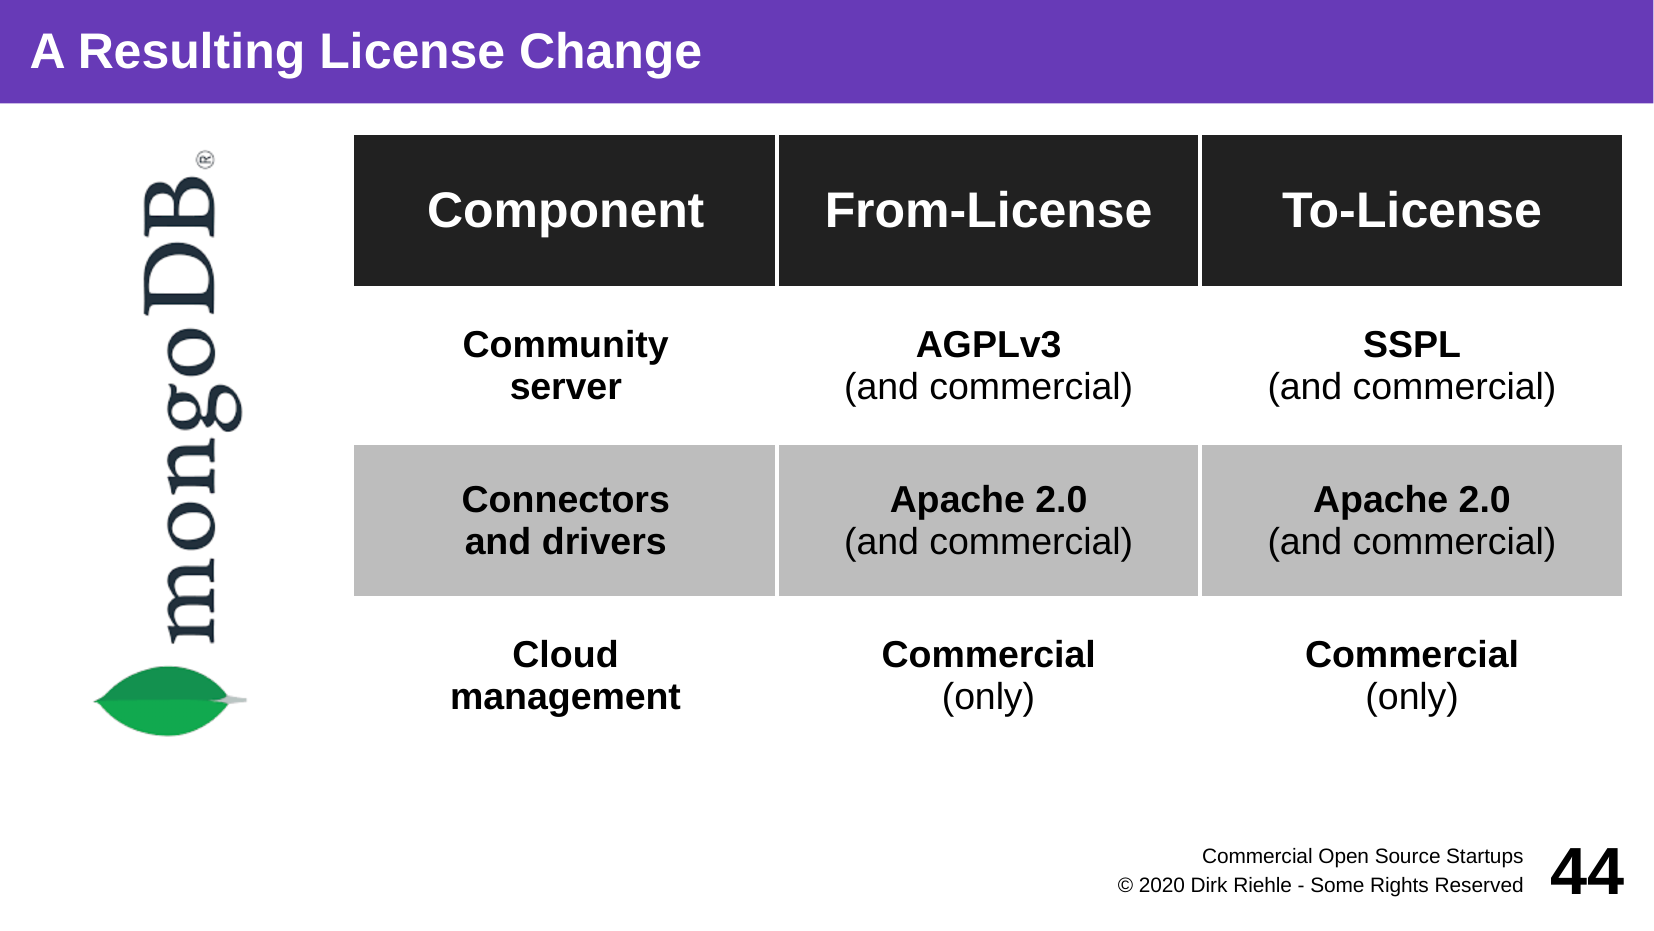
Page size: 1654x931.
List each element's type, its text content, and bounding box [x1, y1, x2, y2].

table_cell Apache 2.0 (and commercial) [1202, 445, 1622, 596]
title A Resulting License Change [0, 0, 1654, 104]
table_header To-License [1202, 135, 1622, 286]
table_cell Connectors and drivers [354, 445, 775, 596]
table_cell Apache 2.0 (and commercial) [779, 445, 1198, 596]
table_cell SSPL (and commercial) [1202, 290, 1622, 441]
table_cell Cloud management [354, 600, 775, 751]
table_cell Commercial (only) [1202, 600, 1622, 751]
table_cell Community server [354, 290, 775, 441]
picture [90, 147, 249, 739]
table_cell Commercial (only) [779, 600, 1198, 751]
table_header Component [354, 135, 775, 286]
table_cell AGPLv3 (and commercial) [779, 290, 1198, 441]
table_header From-License [779, 135, 1198, 286]
